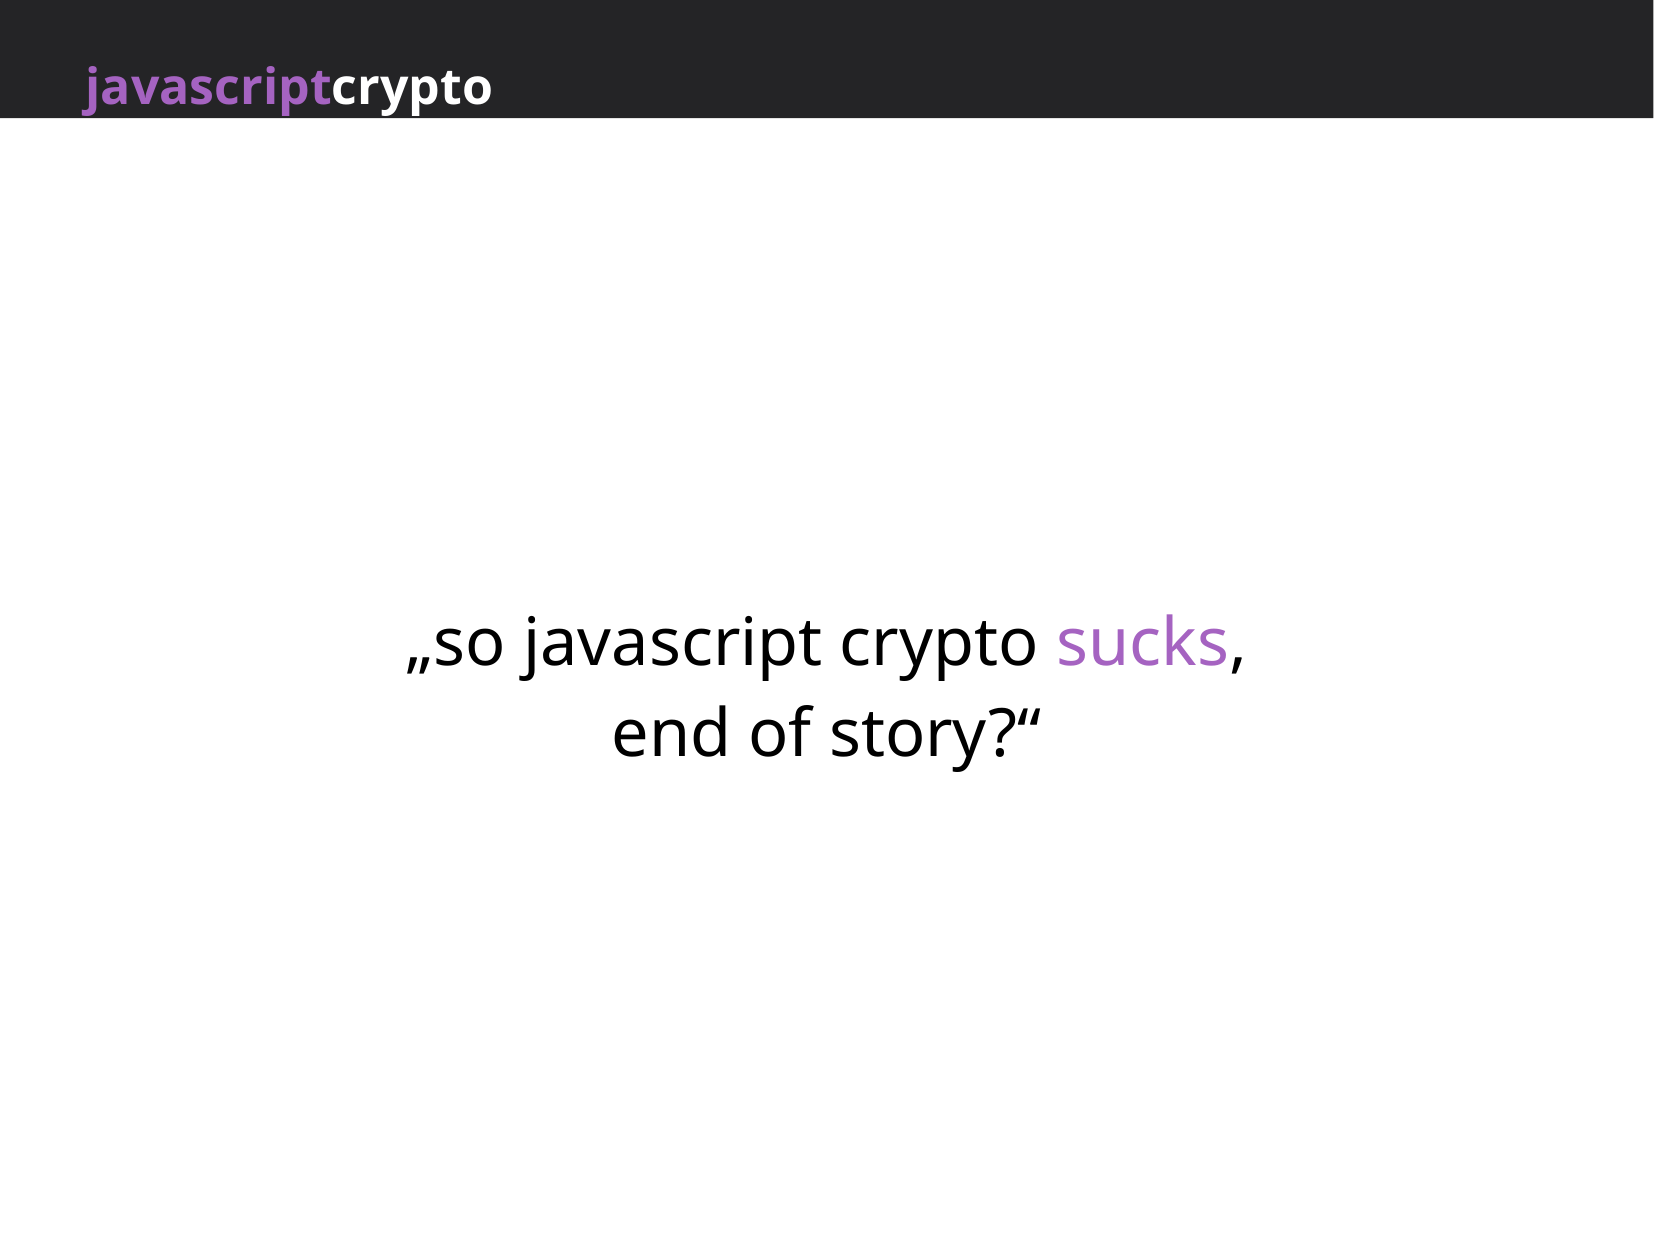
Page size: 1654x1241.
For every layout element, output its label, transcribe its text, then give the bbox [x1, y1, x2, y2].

text_box „so javascript crypto sucks, end of story?“ [0, 118, 1654, 1241]
text_box [0, 0, 1654, 118]
text_box javascriptcrypto [70, 43, 544, 118]
